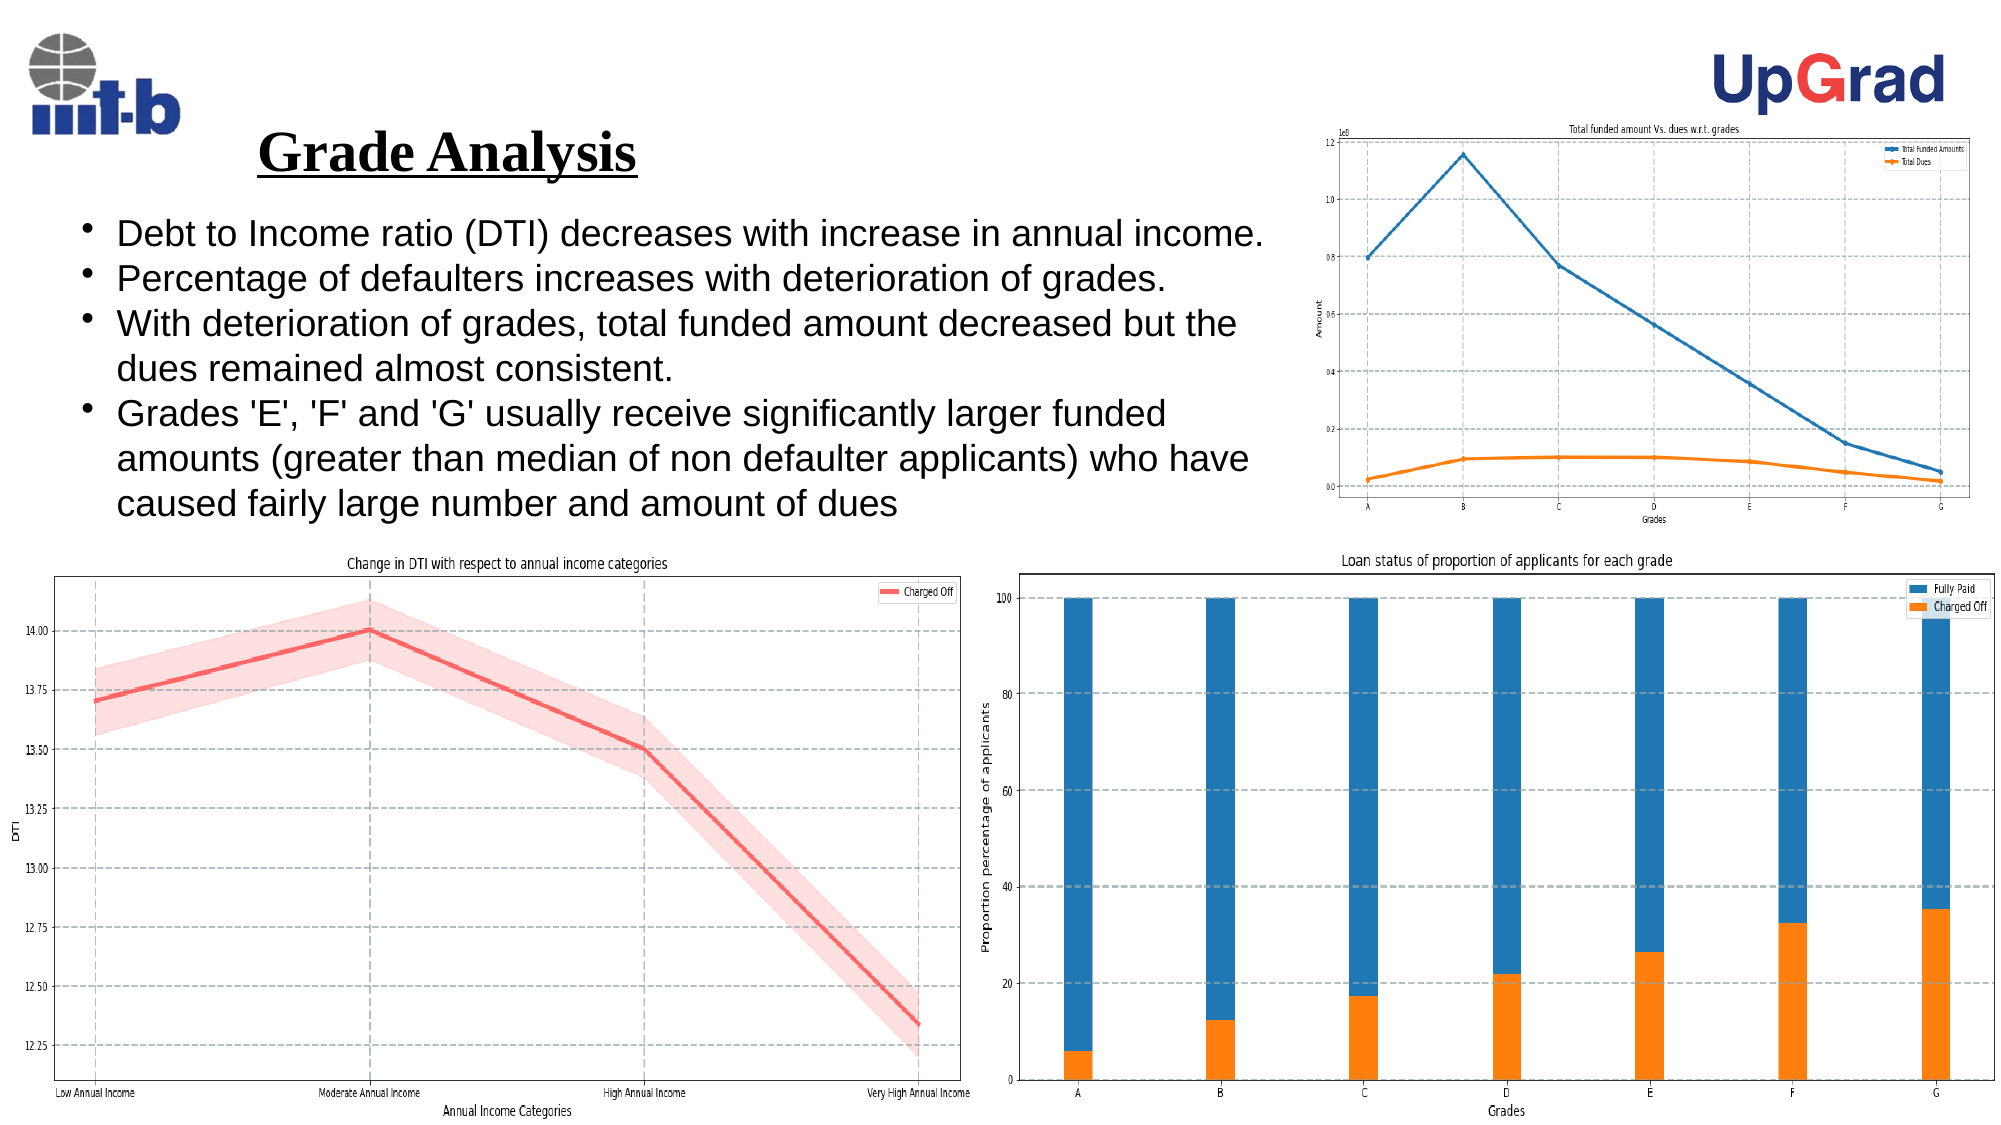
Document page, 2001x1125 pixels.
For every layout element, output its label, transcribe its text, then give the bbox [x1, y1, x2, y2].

picture [1714, 53, 1950, 115]
picture [0, 29, 207, 162]
picture [1312, 118, 1973, 531]
text_box Grade Analysis [221, 75, 1749, 201]
picture [5, 546, 2000, 1125]
text_box Debt to Income ratio (DTI) decreases with increase in annual income. Percentage of defaulters increases with deterioration of grades. With deterioration of grades, total funded amount decreased but the dues remained almost consistent. Grades 'E', 'F' and 'G' usually receive significantly larger funded amounts (greater than median of non defaulter applicants) who have caused fairly large number and amount of dues [66, 201, 1313, 552]
